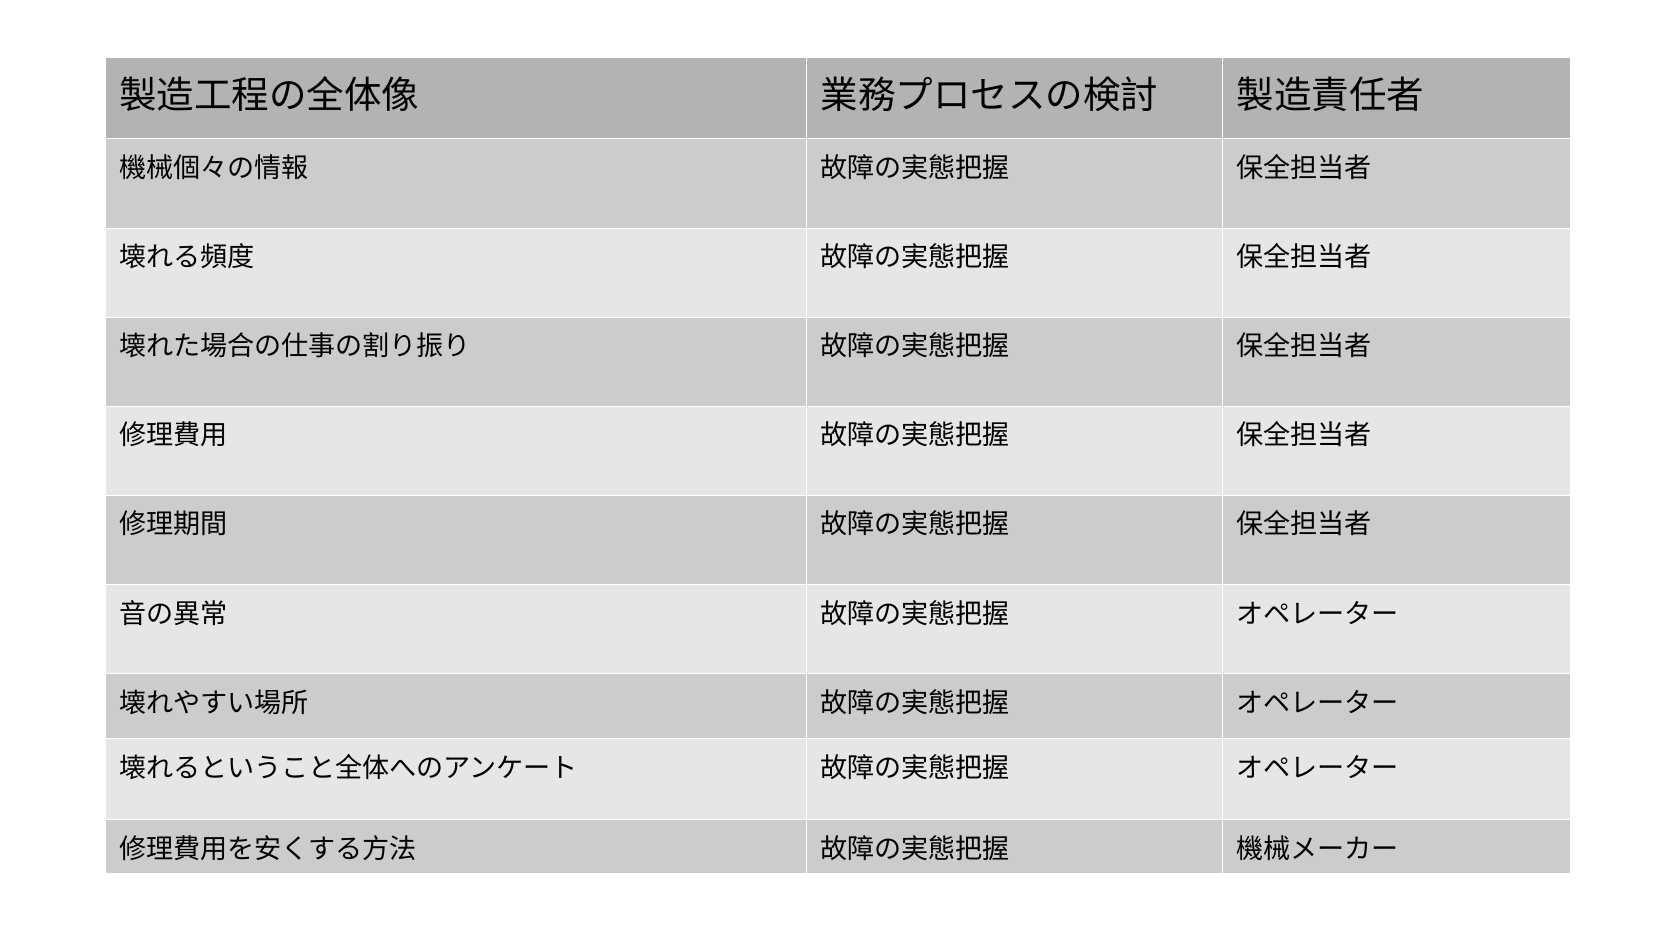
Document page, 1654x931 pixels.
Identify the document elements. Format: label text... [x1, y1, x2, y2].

table_cell オペレーター [1223, 674, 1570, 738]
table_cell 修理費用 [106, 407, 806, 495]
table_header 製造工程の全体像 [106, 58, 806, 138]
table_header 業務プロセスの検討 [807, 58, 1222, 138]
table_cell 壊れた場合の仕事の割り振り [106, 318, 806, 406]
table_header 製造責任者 [1223, 58, 1570, 138]
table_cell 故障の実態把握 [807, 318, 1222, 406]
table_cell 故障の実態把握 [807, 739, 1222, 819]
table_cell オペレーター [1223, 739, 1570, 819]
table_cell 修理期間 [106, 496, 806, 584]
table_cell 機械メーカー [1223, 820, 1570, 873]
table_cell オペレーター [1223, 585, 1570, 673]
table_cell 故障の実態把握 [807, 585, 1222, 673]
table_cell 故障の実態把握 [807, 496, 1222, 584]
table_cell 保全担当者 [1223, 496, 1570, 584]
table_cell 音の異常 [106, 585, 806, 673]
table_cell 機械個々の情報 [106, 139, 806, 228]
table_cell 故障の実態把握 [807, 139, 1222, 228]
table_cell 保全担当者 [1223, 318, 1570, 406]
table_cell 故障の実態把握 [807, 820, 1222, 873]
table_cell 故障の実態把握 [807, 674, 1222, 738]
table_cell 壊れやすい場所 [106, 674, 806, 738]
table_cell 保全担当者 [1223, 407, 1570, 495]
table_cell 修理費用を安くする方法 [106, 820, 806, 873]
table_cell 保全担当者 [1223, 139, 1570, 228]
table_cell 壊れる頻度 [106, 229, 806, 317]
table_cell 故障の実態把握 [807, 229, 1222, 317]
table_cell 故障の実態把握 [807, 407, 1222, 495]
table_cell 保全担当者 [1223, 229, 1570, 317]
table_cell 壊れるということ全体へのアンケート [106, 739, 806, 819]
